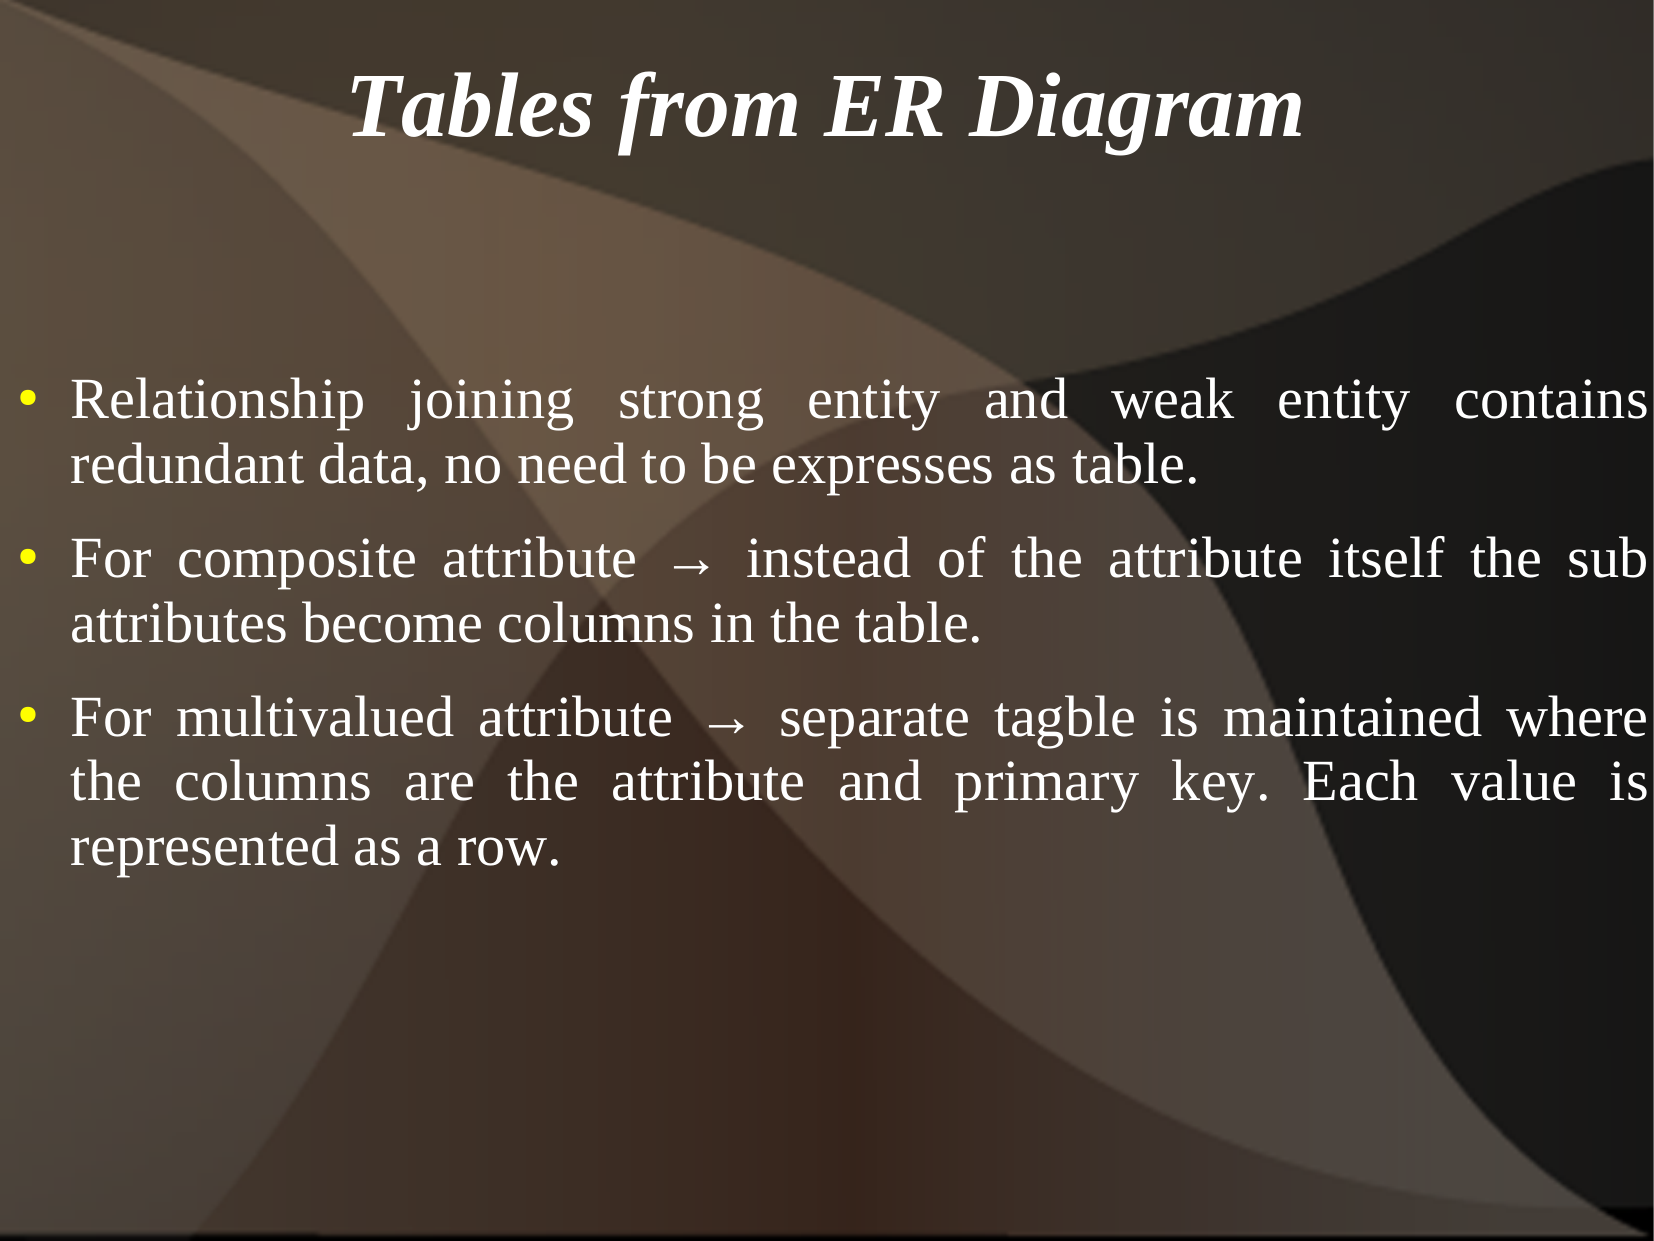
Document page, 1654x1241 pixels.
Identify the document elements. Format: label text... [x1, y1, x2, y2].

list Relationship joining strong entity and weak entity contains redundant data, no need to be expresses as table. For composite attribute → instead of the attribute itself the sub attributes become columns in the table. For multivalued attribute → separate tagble is maintained where the columns are the attribute and primary key. Each value is represented as a row. [0, 366, 1651, 1171]
title Tables from ER Diagram [82, 9, 1571, 202]
picture [0, 0, 1654, 1241]
